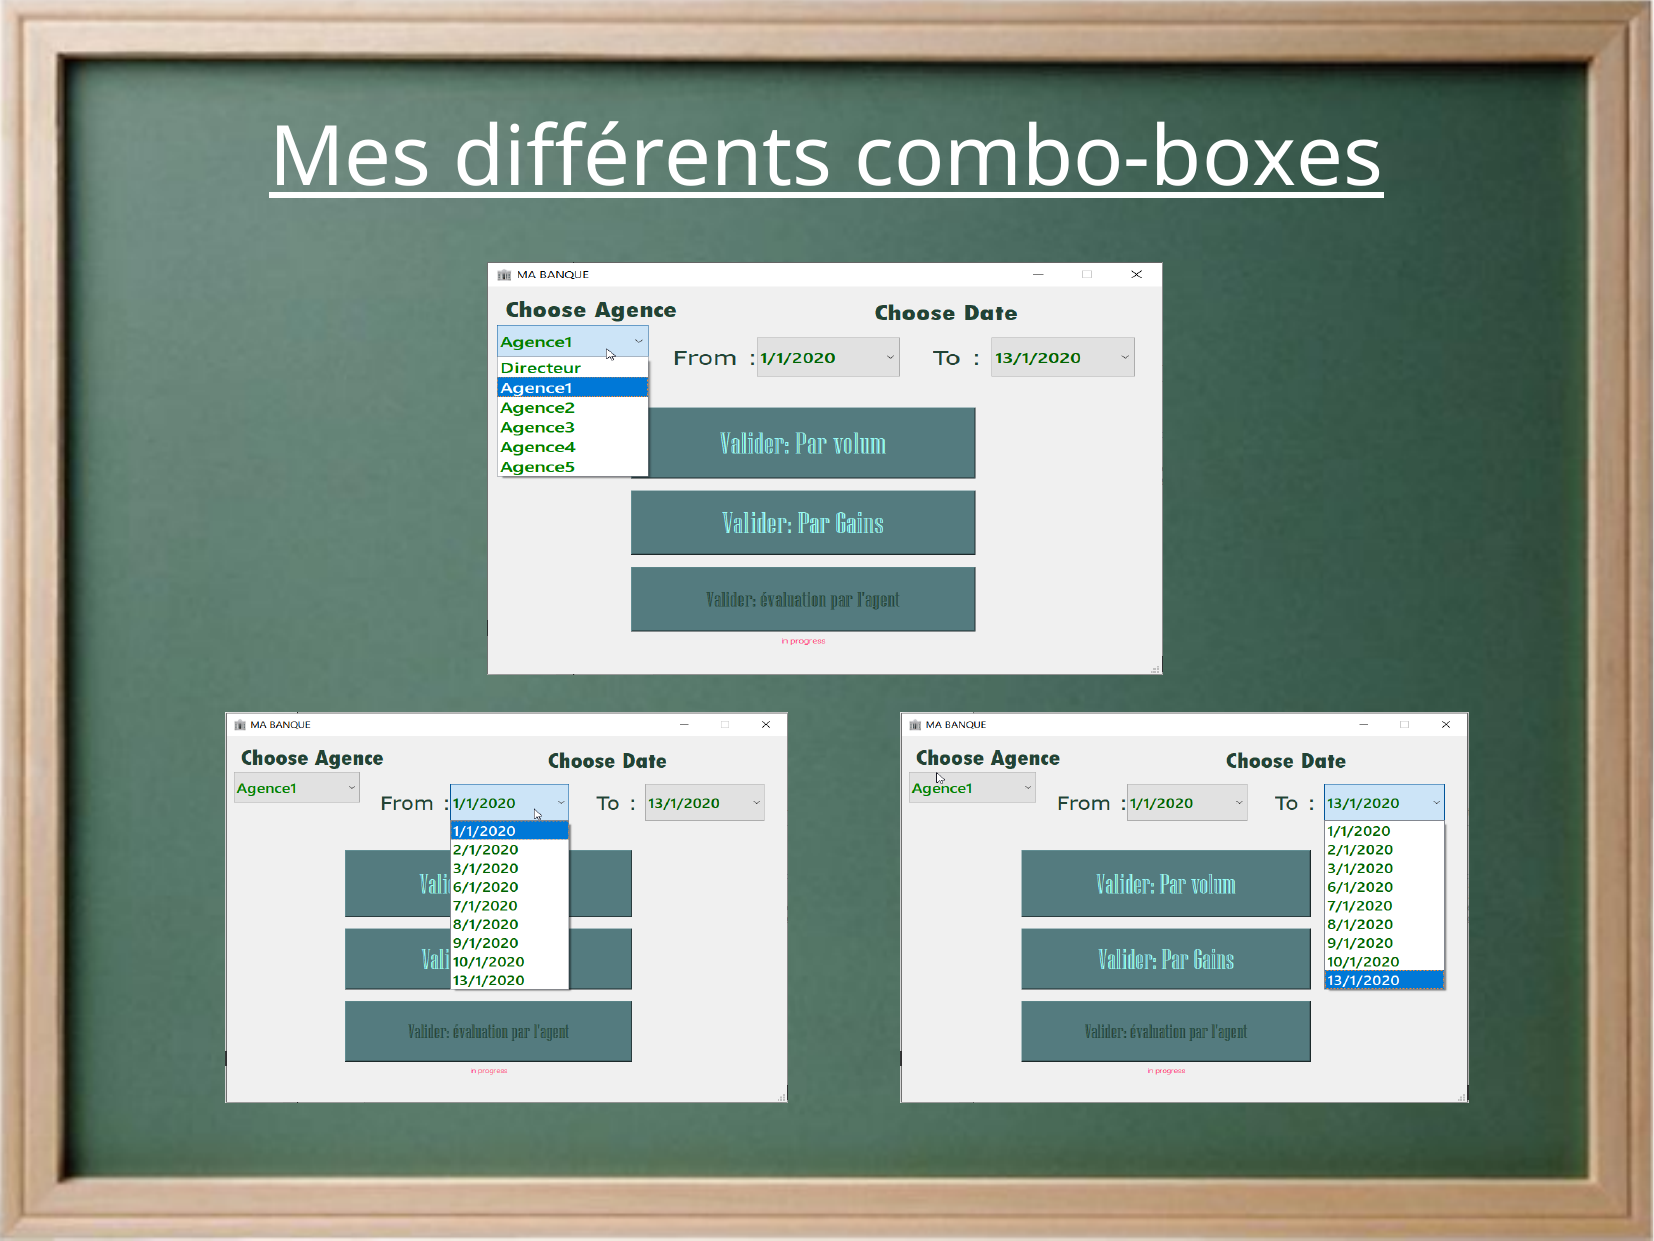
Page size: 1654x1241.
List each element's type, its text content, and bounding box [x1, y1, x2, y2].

title Mes différents combo-boxes [82, 49, 1571, 257]
picture [0, 0, 1654, 1241]
